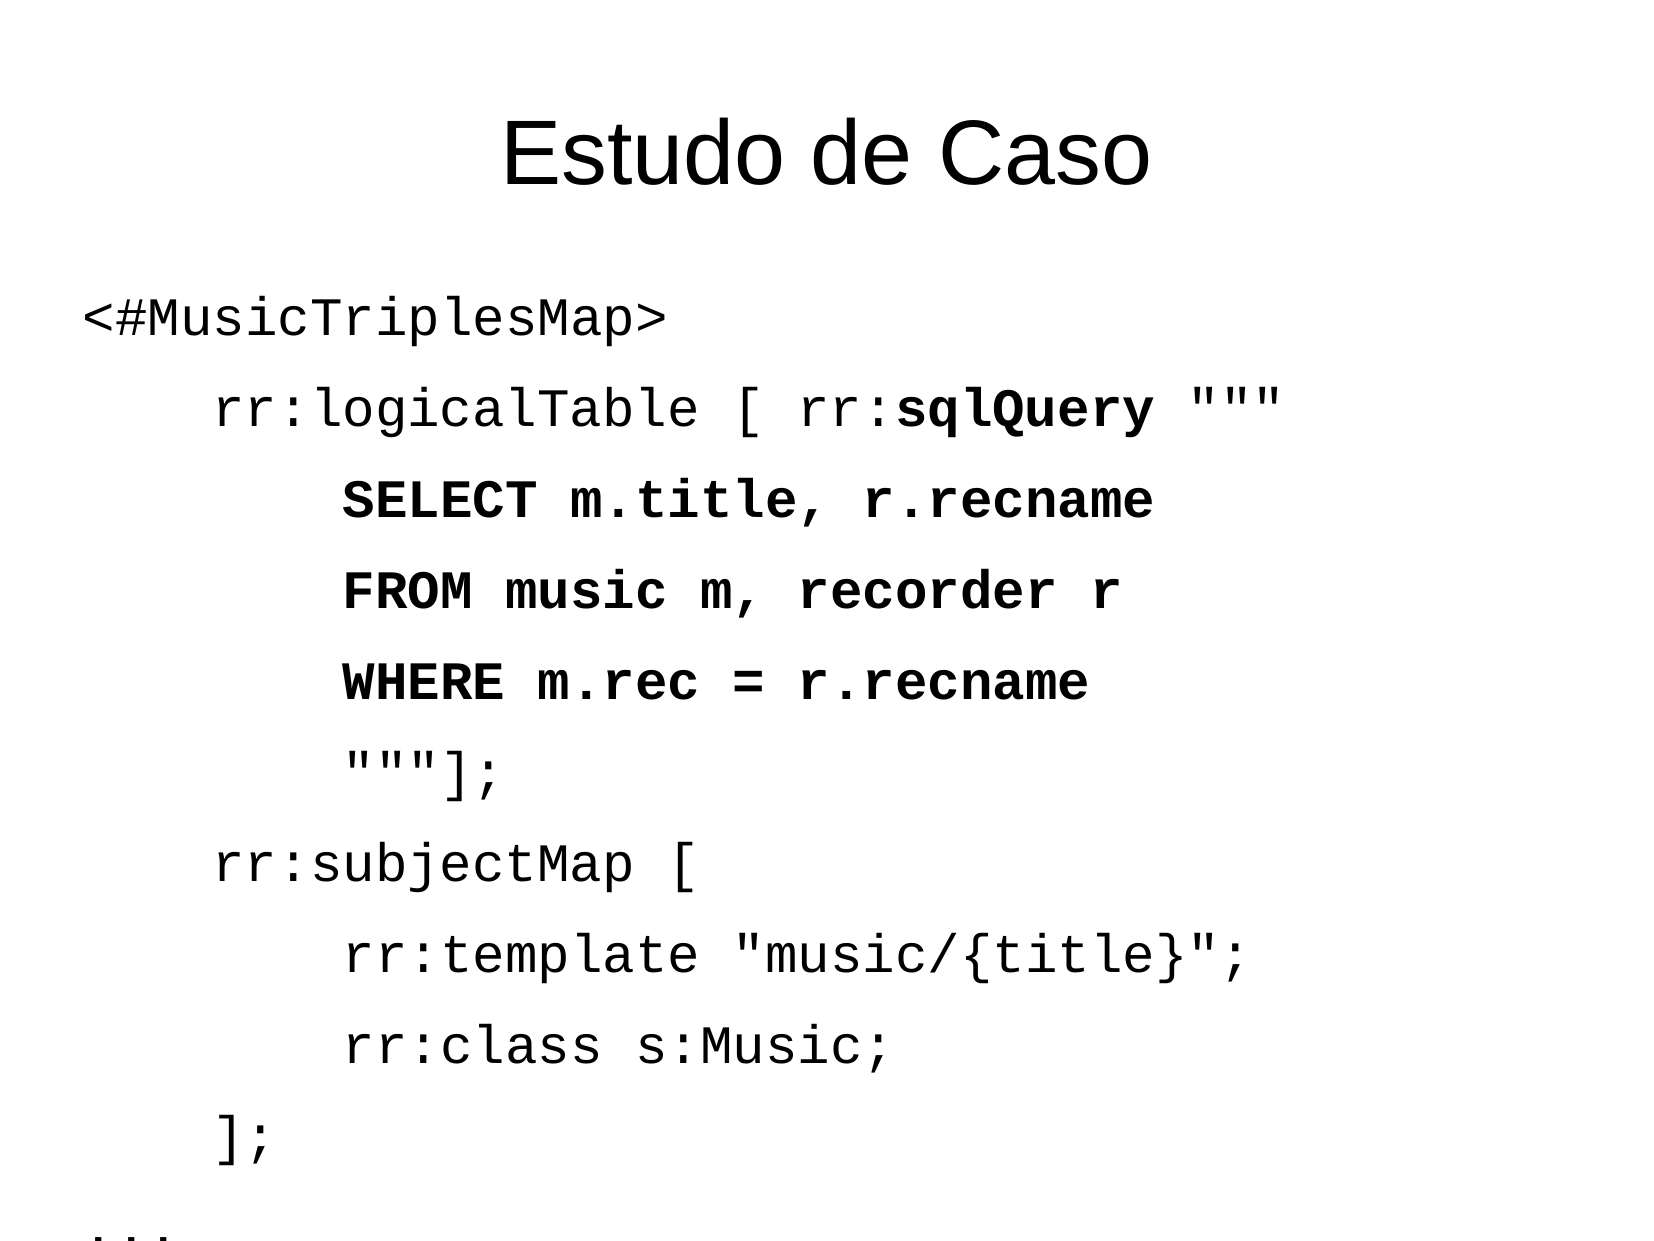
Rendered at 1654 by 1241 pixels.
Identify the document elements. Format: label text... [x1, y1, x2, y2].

title Estudo de Caso [82, 49, 1571, 257]
list <#MusicTriplesMap> rr:logicalTable [ rr:sqlQuery """ SELECT m.title, r.recname FROM music m, recorder r WHERE m.rec = r.recname """]; rr:subjectMap [ rr:template "music/{title}"; rr:class s:Music; ]; ... [82, 290, 1571, 1237]
